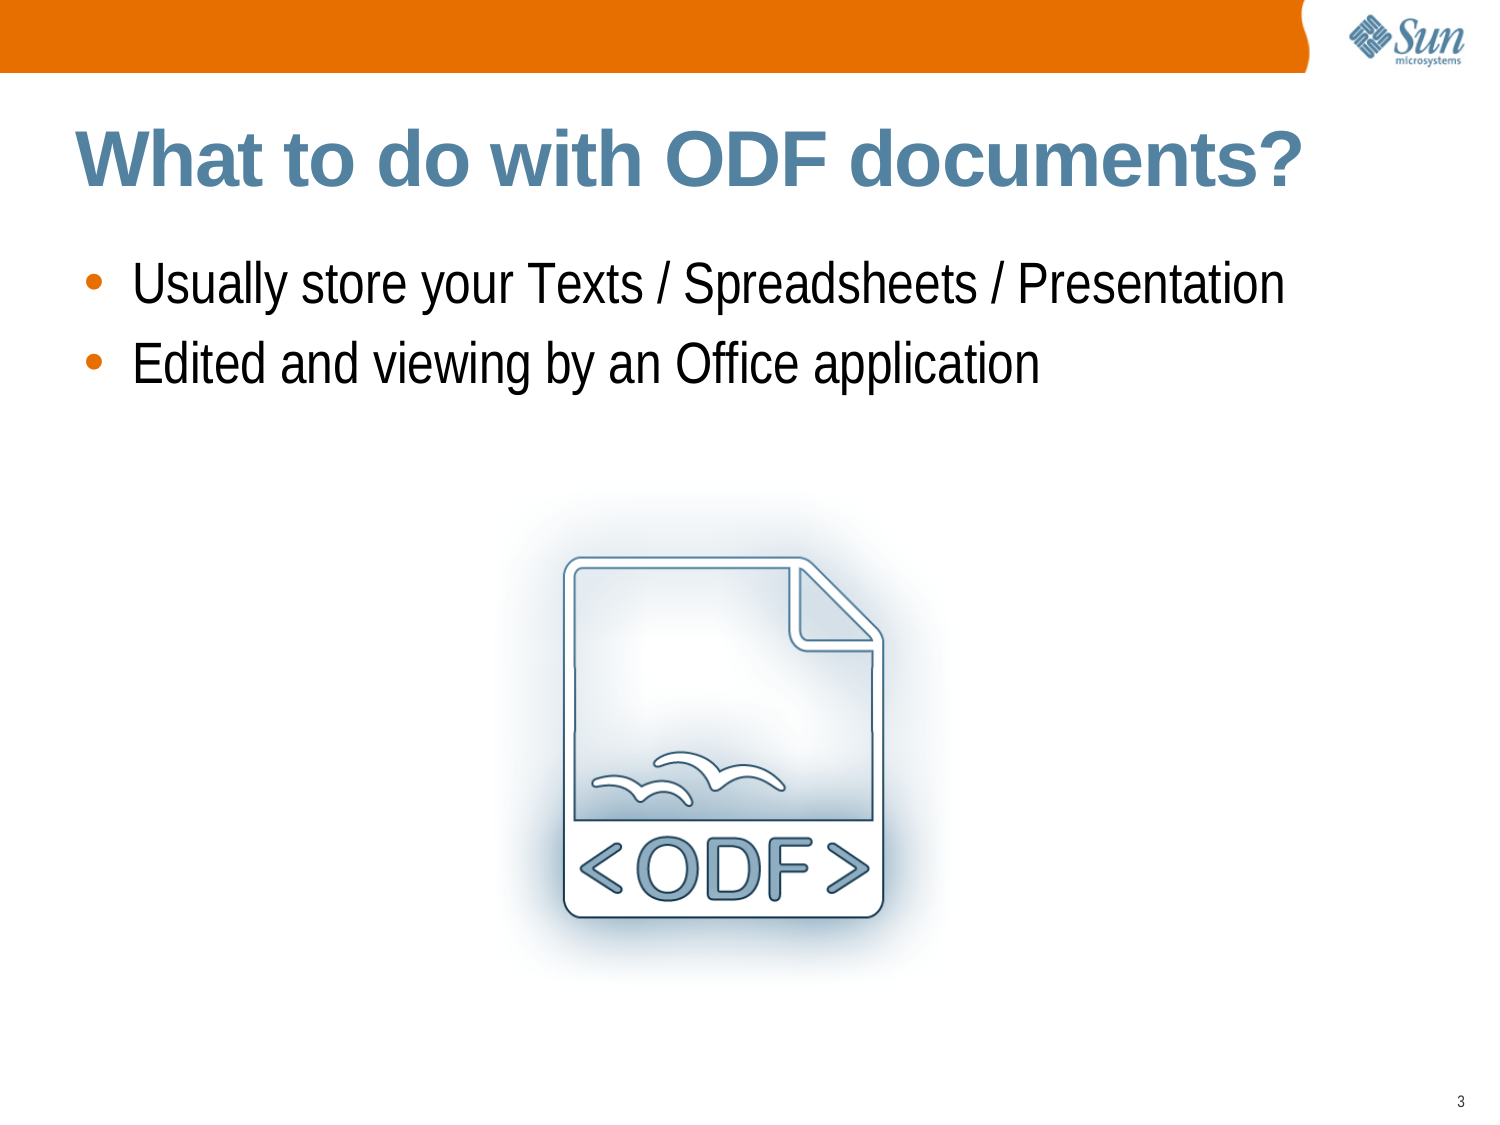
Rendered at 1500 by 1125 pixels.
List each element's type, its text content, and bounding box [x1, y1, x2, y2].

list Usually store your Texts / Spreadsheets / Presentation Edited and viewing by an Office application [64, 258, 1401, 1062]
picture [365, 485, 1074, 989]
picture [0, 0, 1500, 73]
title What to do with ODF documents? [75, 123, 1437, 227]
